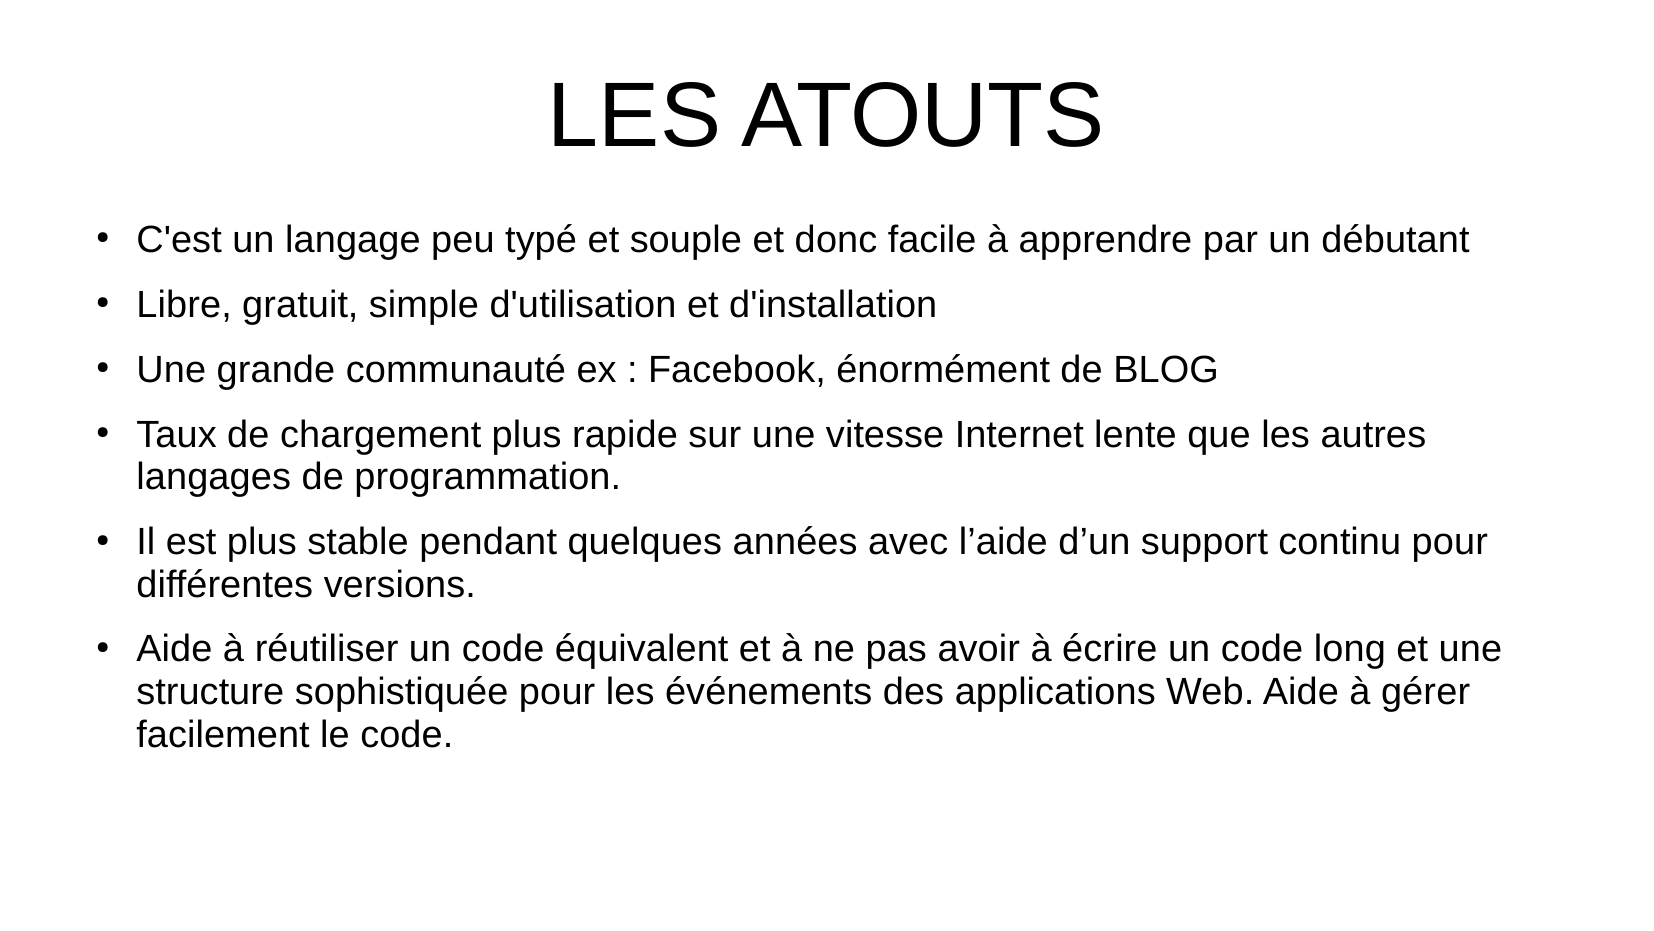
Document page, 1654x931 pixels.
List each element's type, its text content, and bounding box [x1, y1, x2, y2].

list C'est un langage peu typé et souple et donc facile à apprendre par un débutant Libre, gratuit, simple d'utilisation et d'installation Une grande communauté ex : Facebook, énormément de BLOG Taux de chargement plus rapide sur une vitesse Internet lente que les autres langages de programmation. Il est plus stable pendant quelques années avec l’aide d’un support continu pour différentes versions. Aide à réutiliser un code équivalent et à ne pas avoir à écrire un code long et une structure sophistiquée pour les événements des applications Web. Aide à gérer facilement le code. [82, 217, 1571, 758]
title LES ATOUTS [82, 37, 1571, 193]
